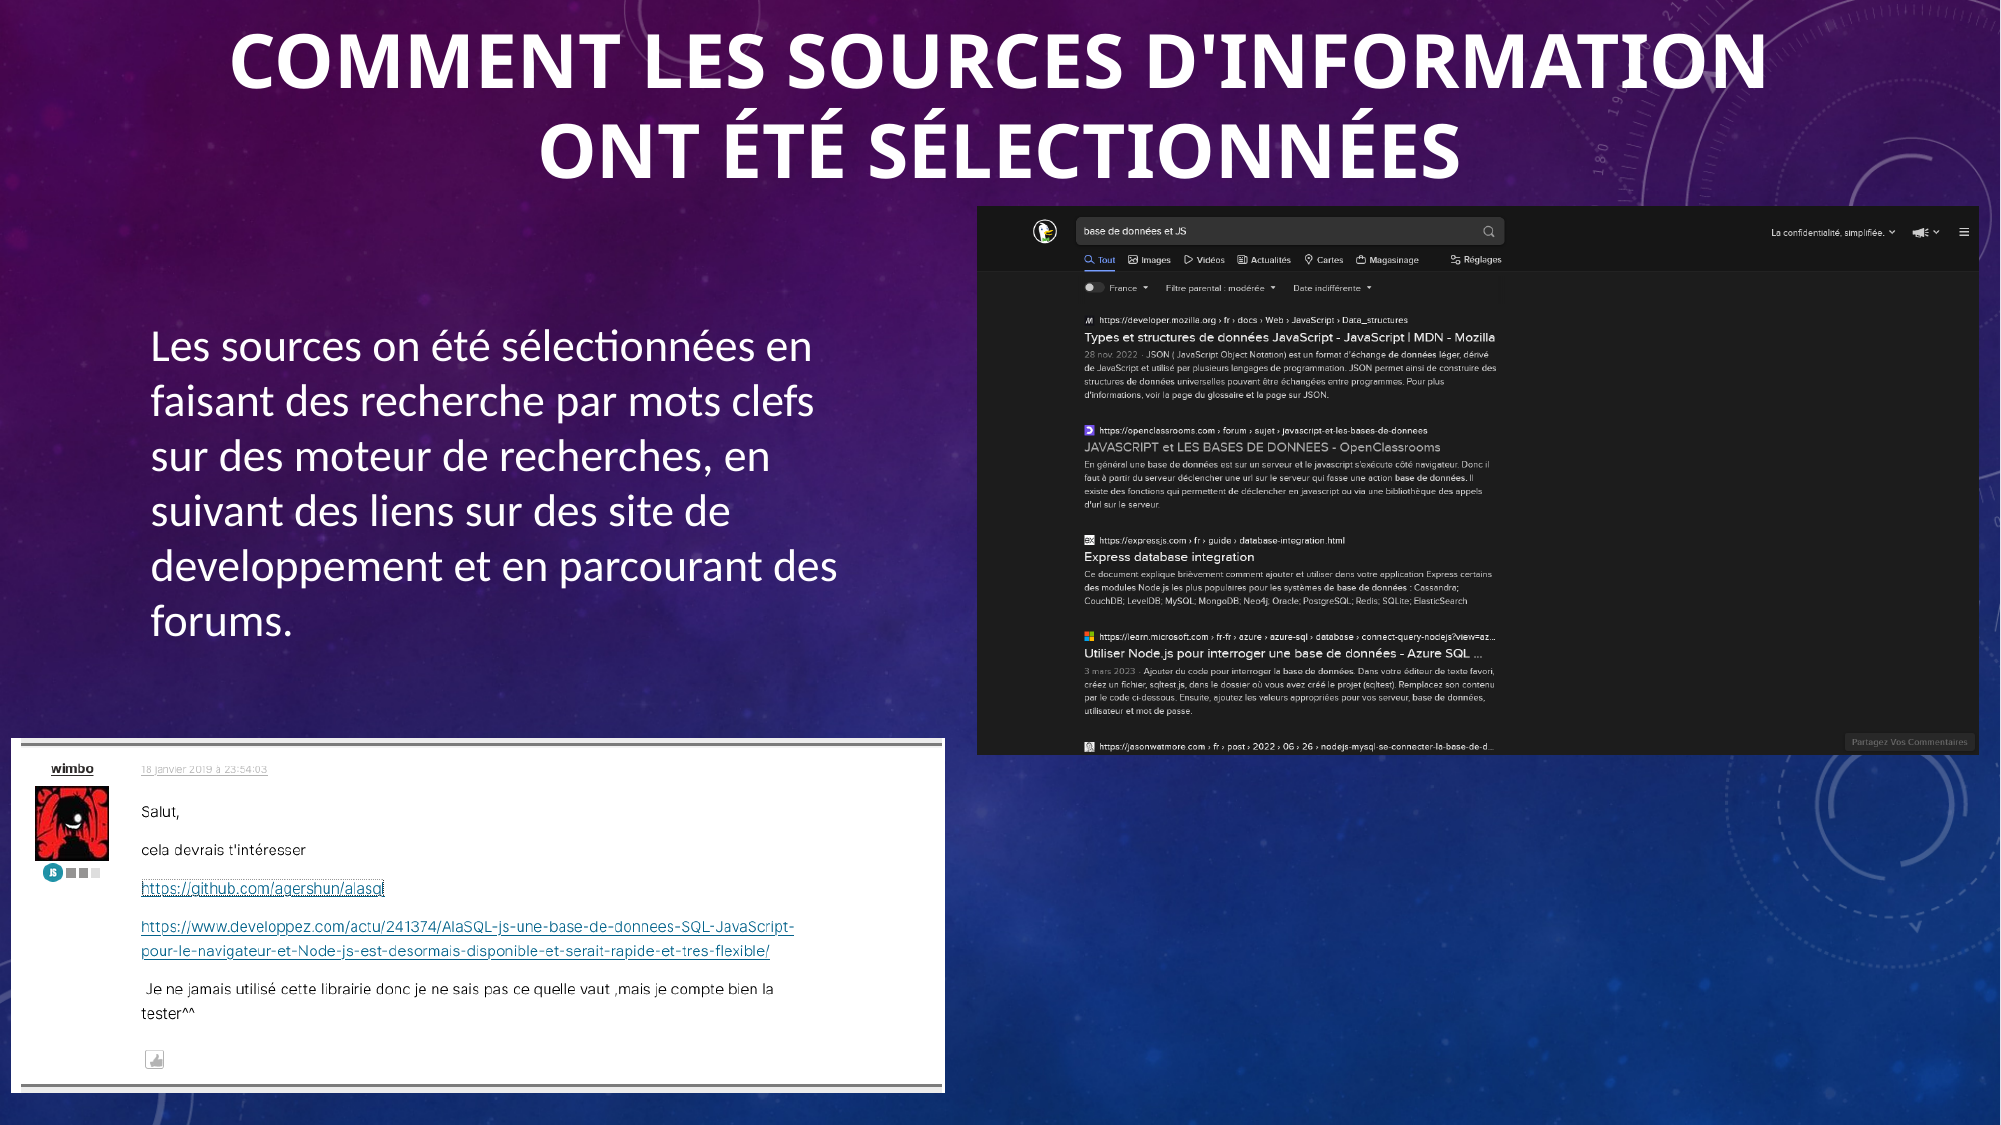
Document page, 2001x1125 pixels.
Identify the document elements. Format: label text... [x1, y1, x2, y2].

list Les sources on été sélectionnées en faisant des recherche par mots clefs sur des moteur de recherches, en suivant des liens sur des site de developpement et en parcourant des forums. [64, 273, 892, 688]
picture [0, 0, 2001, 1125]
title comment les sources d'information ont été sélectionnées [155, 35, 1845, 172]
